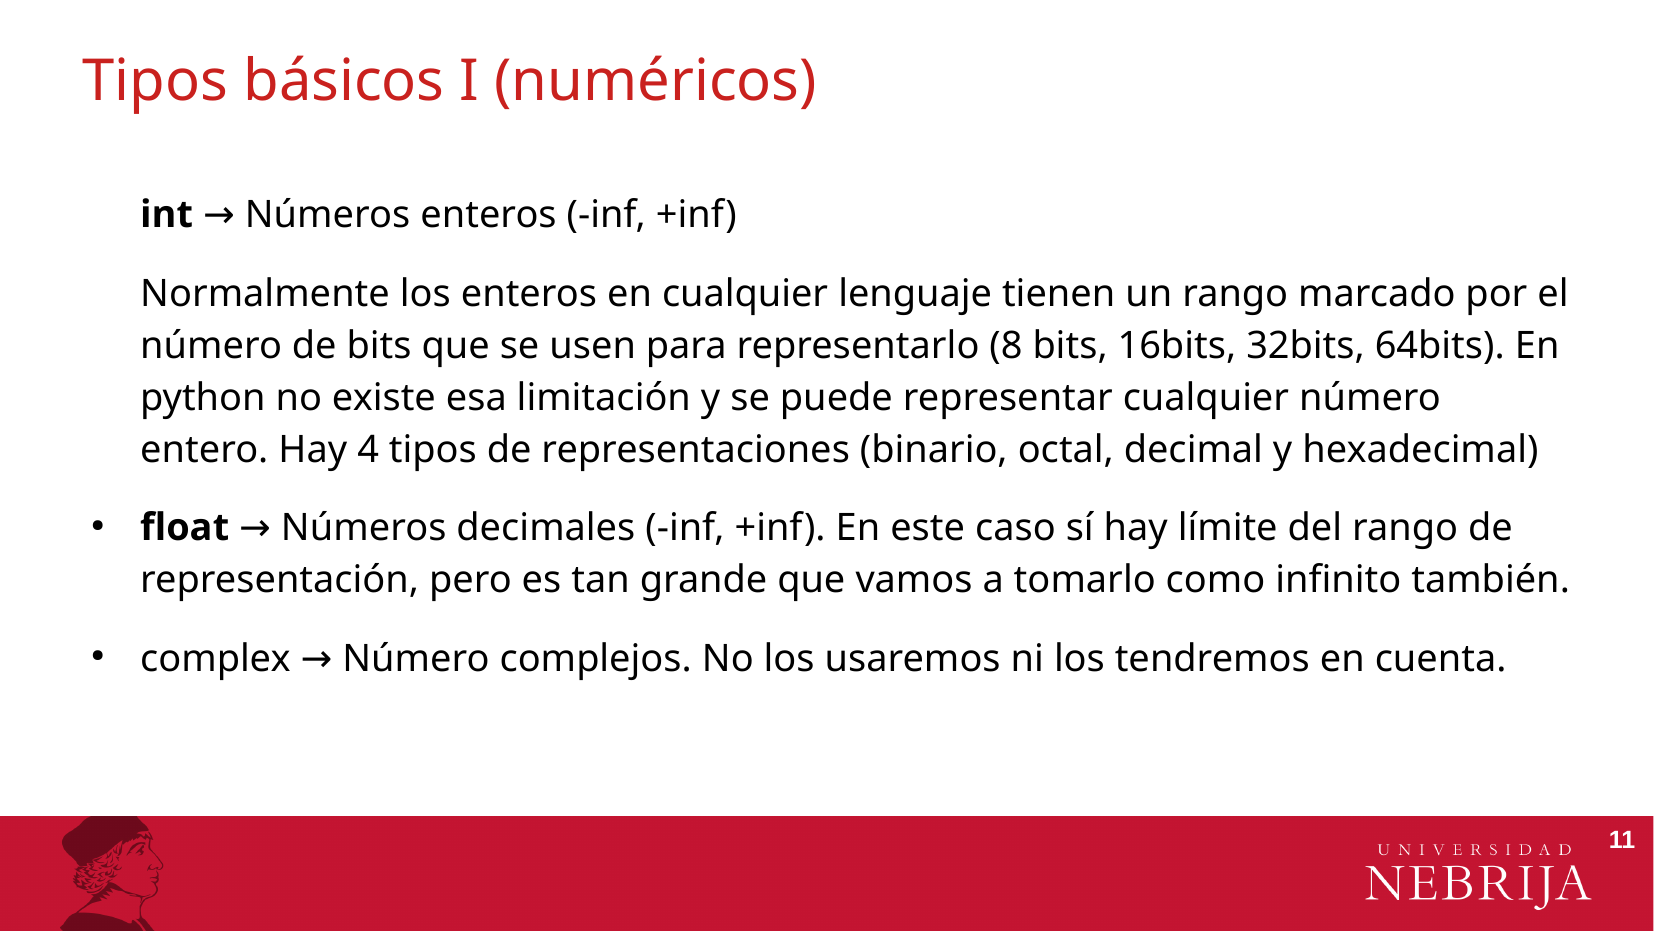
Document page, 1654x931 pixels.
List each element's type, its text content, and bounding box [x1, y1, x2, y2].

list int → Números enteros (-inf, +inf) Normalmente los enteros en cualquier lenguaje tienen un rango marcado por el número de bits que se usen para representarlo (8 bits, 16bits, 32bits, 64bits). En python no existe esa limitación y se puede representar cualquier número entero. Hay 4 tipos de representaciones (binario, octal, decimal y hexadecimal) float → Números decimales (-inf, +inf). En este caso sí hay límite del rango de representación, pero es tan grande que vamos a tomarlo como infinito también. complex → Número complejos. No los usaremos ni los tendremos en cuenta. [75, 187, 1576, 788]
title Tipos básicos I (numéricos) [82, 0, 1571, 156]
picture [0, 816, 1654, 931]
